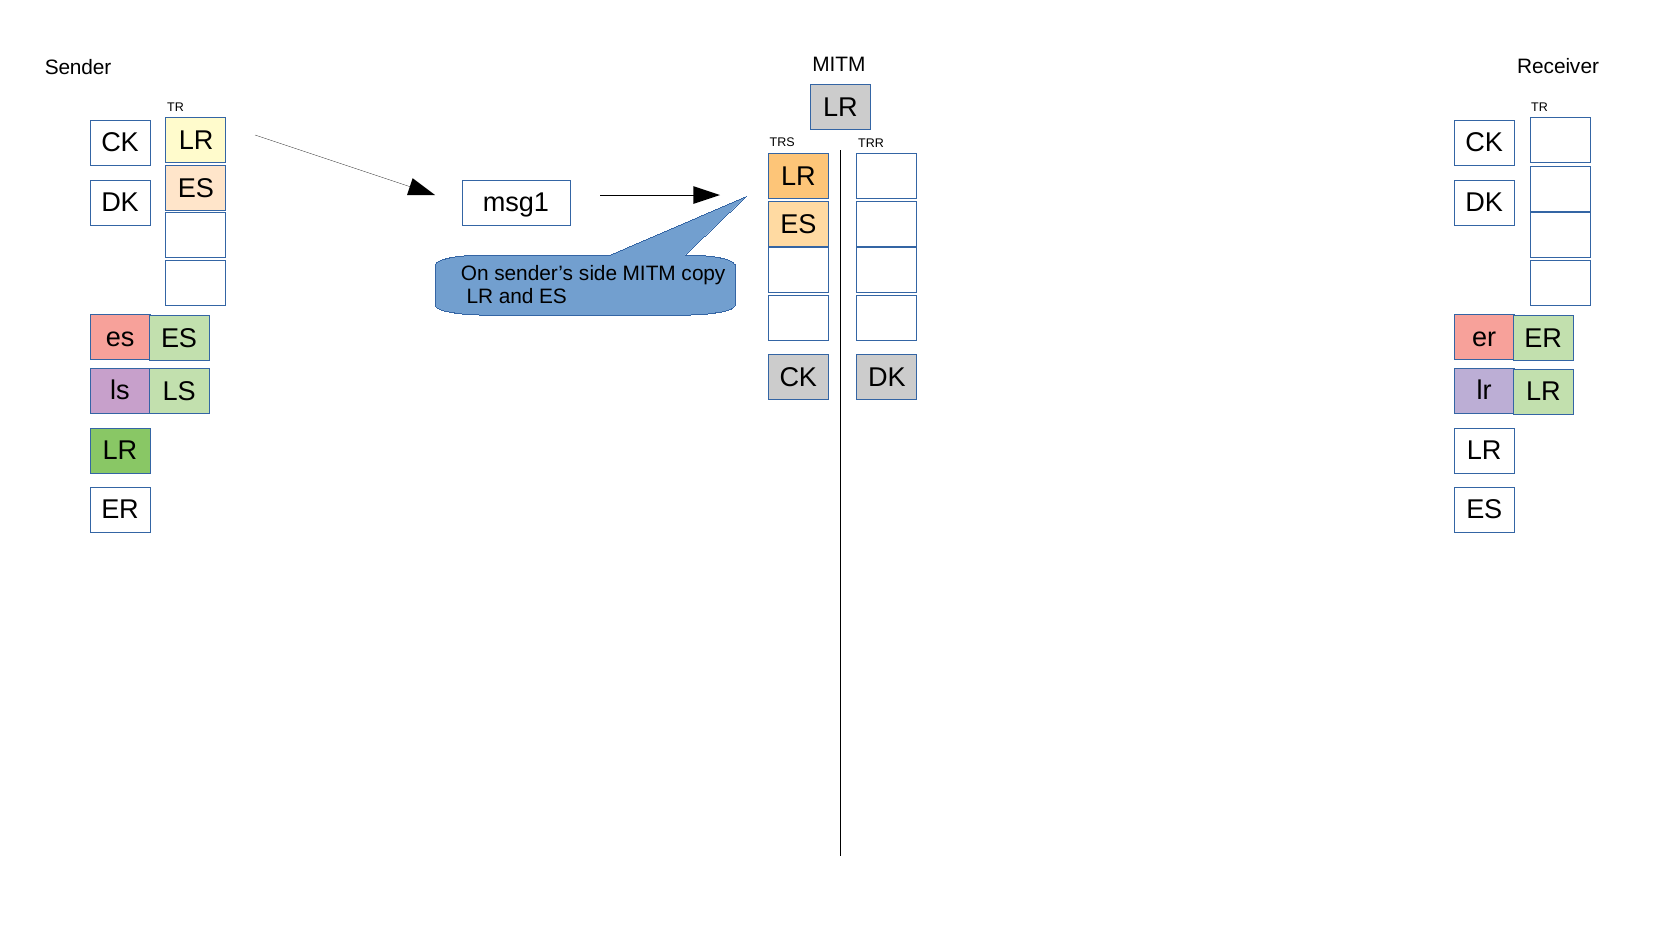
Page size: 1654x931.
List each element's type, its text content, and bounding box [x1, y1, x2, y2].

text_box DK [1454, 180, 1515, 226]
text_box ER [90, 487, 151, 533]
text_box LR [1454, 428, 1515, 474]
text_box [856, 153, 917, 199]
text_box TR [1516, 92, 1577, 136]
text_box er [1454, 314, 1515, 360]
text_box Sender [30, 48, 196, 94]
text_box LR [90, 428, 151, 474]
text_box LR [165, 117, 226, 163]
text_box CK [1454, 120, 1515, 166]
text_box lr [1454, 368, 1515, 414]
text_box CK [768, 354, 829, 400]
text_box [856, 295, 917, 341]
text_box TRS [754, 128, 815, 172]
text_box [1530, 260, 1591, 306]
text_box TRR [843, 128, 904, 172]
text_box MITM [797, 45, 886, 91]
text_box On sender’s side MITM copy LR and ES [435, 196, 747, 316]
text_box TR [152, 92, 213, 136]
text_box ER [1513, 315, 1574, 361]
text_box es [90, 314, 151, 360]
text_box DK [856, 354, 917, 400]
text_box [1530, 166, 1591, 258]
text_box ES [165, 165, 226, 211]
text_box LR [1513, 369, 1574, 415]
text_box [165, 212, 226, 258]
text_box [1530, 117, 1591, 163]
text_box [768, 247, 829, 293]
text_box CK [90, 120, 151, 166]
text_box LS [149, 368, 210, 414]
text_box [768, 295, 829, 341]
text_box ES [768, 201, 829, 247]
text_box ES [149, 315, 210, 361]
text_box [856, 201, 917, 293]
text_box msg1 [462, 180, 571, 226]
text_box Receiver [1502, 47, 1654, 93]
text_box ES [1454, 487, 1515, 533]
text_box LR [768, 153, 829, 199]
text_box ls [90, 368, 149, 414]
text_box DK [90, 180, 151, 226]
text_box LR [810, 84, 871, 130]
text_box [165, 260, 226, 306]
